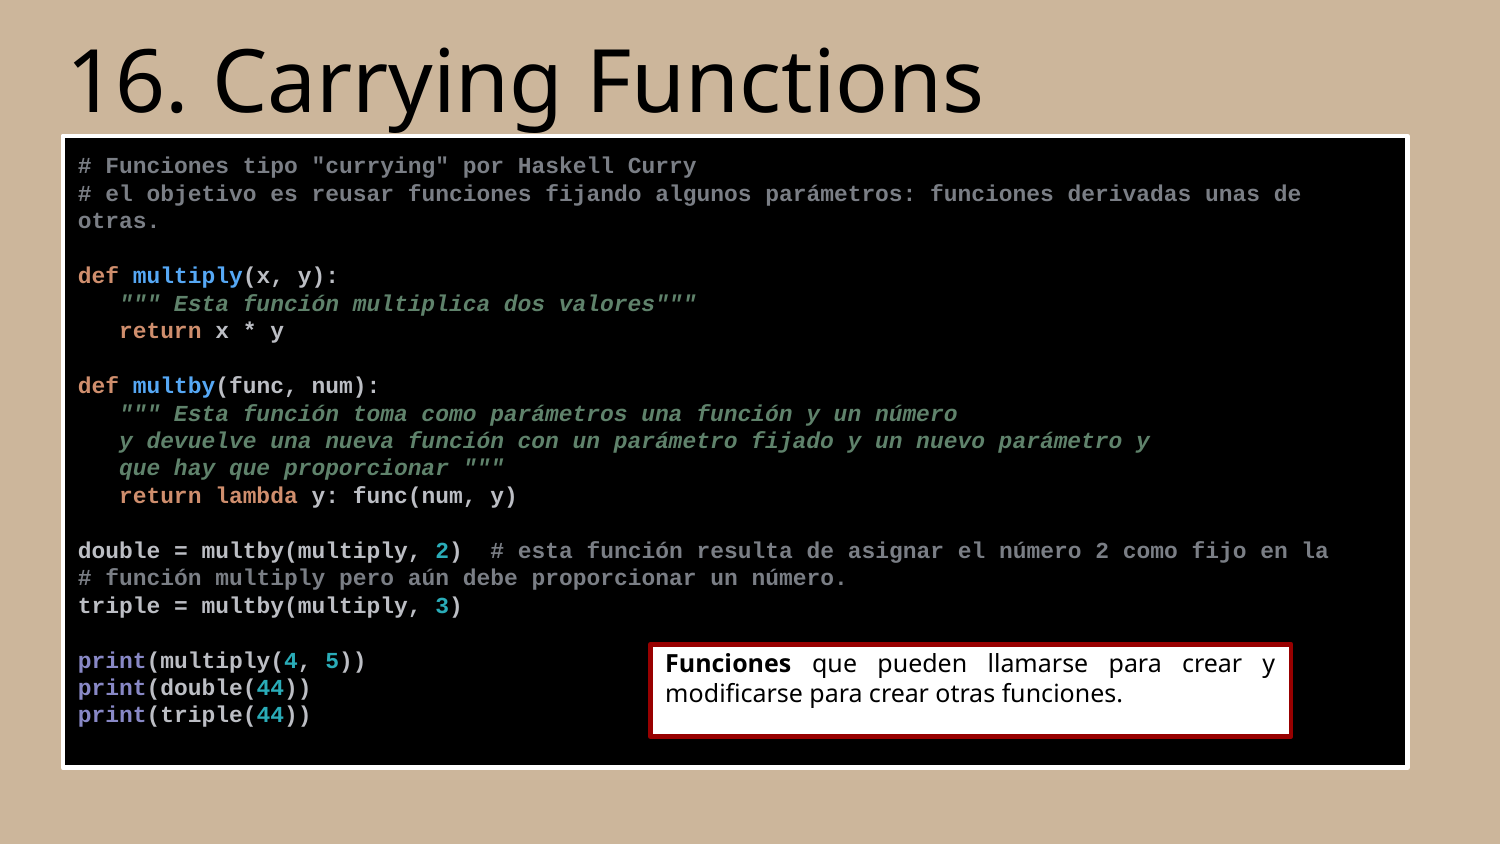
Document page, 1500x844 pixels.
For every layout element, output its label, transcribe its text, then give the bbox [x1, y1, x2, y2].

text_box Funciones que pueden llamarse para crear y modificarse para crear otras funciones. [650, 644, 1292, 737]
text_box # Funciones tipo "currying" por Haskell Curry # el objetivo es reusar funciones fijando algunos parámetros: funciones derivadas unas de otras. def multiply(x, y): """ Esta función multiplica dos valores""" return x * y def multby(func, num): """ Esta función toma como parámetros una función y un número y devuelve una nueva función con un parámetro fijado y un nuevo parámetro y que hay que proporcionar """ return lambda y: func(num, y) double = multby(multiply, 2) # esta función resulta de asignar el número 2 como fijo en la # función multiply pero aún debe proporcionar un número. triple = multby(multiply, 3) print(multiply(4, 5)) print(double(44)) print(triple(44)) [62, 135, 1408, 768]
title 16. Carrying Functions [51, 8, 1449, 146]
